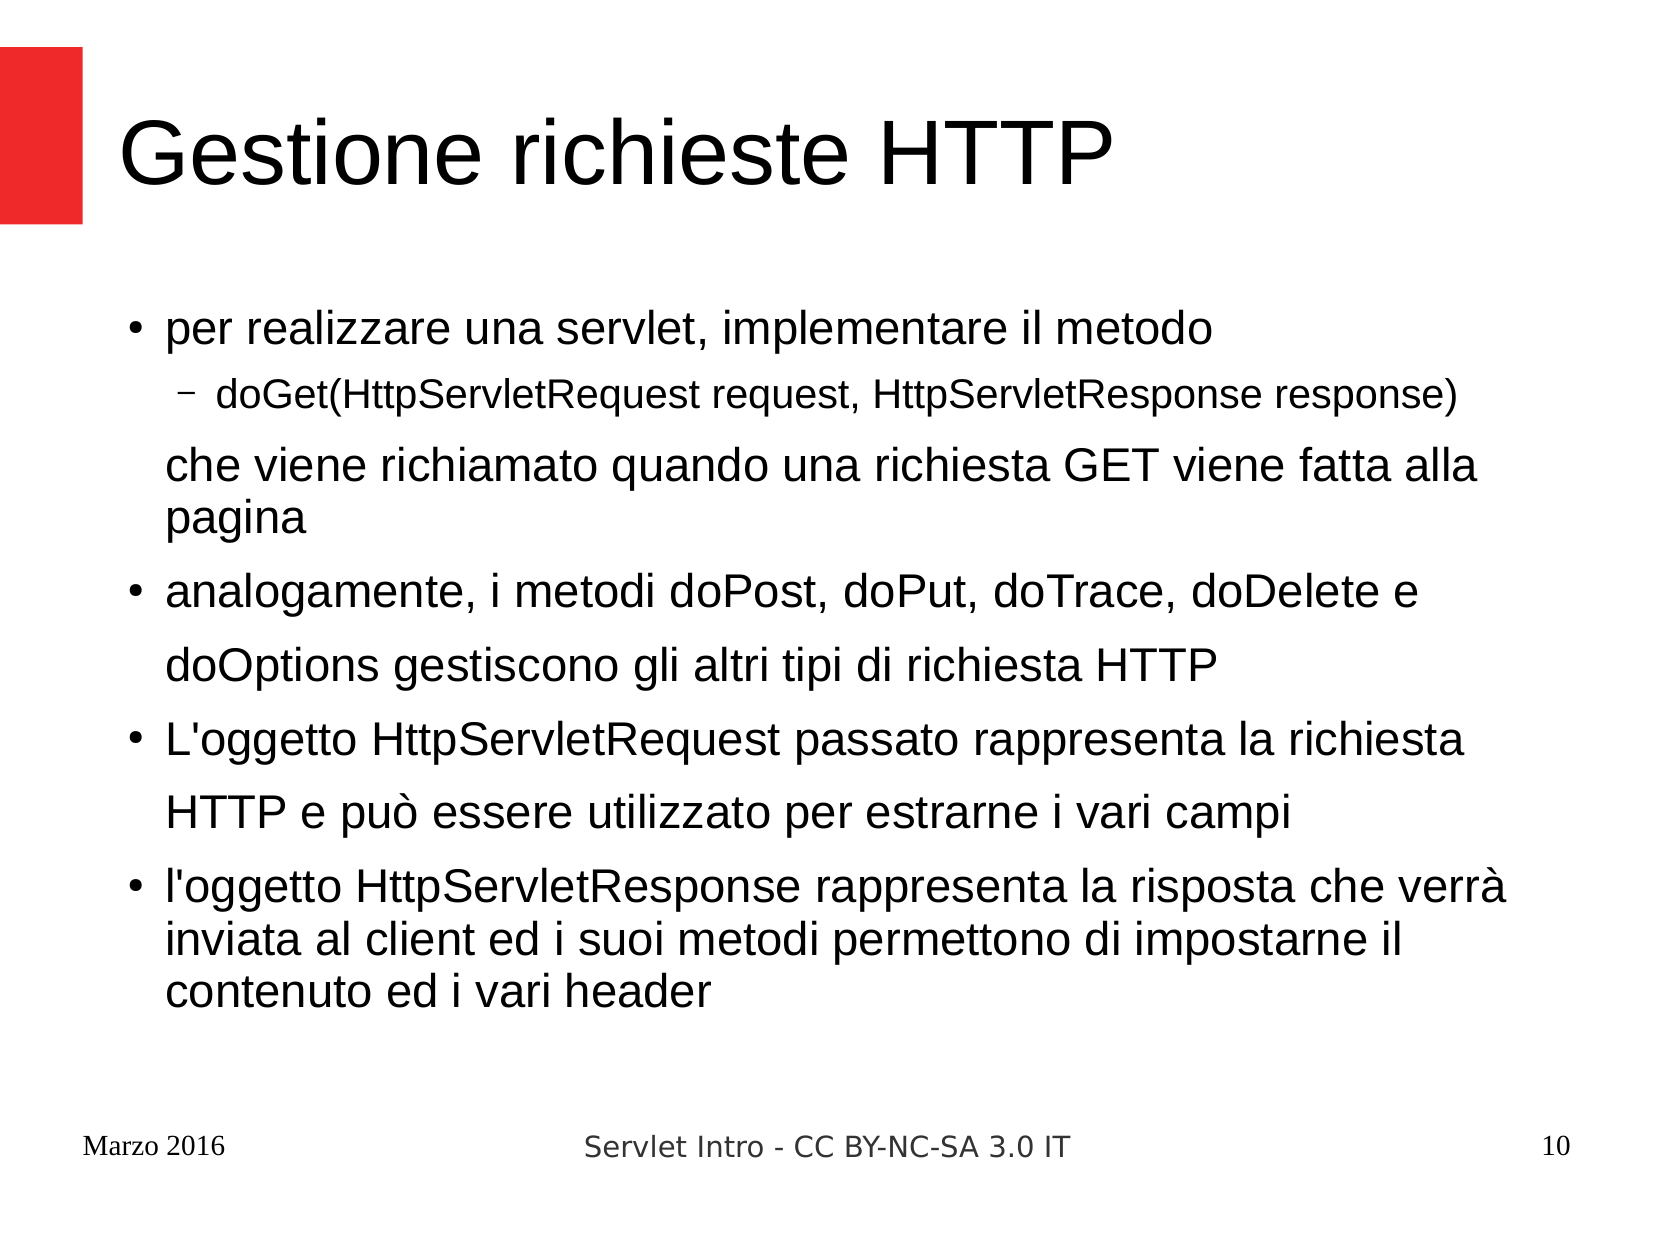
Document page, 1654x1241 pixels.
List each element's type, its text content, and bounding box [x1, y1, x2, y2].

title Gestione richieste HTTP [118, 49, 1607, 257]
list per realizzare una servlet, implementare il metodo doGet(HttpServletRequest request, HttpServletResponse response) che viene richiamato quando una richiesta GET viene fatta alla pagina analogamente, i metodi doPost, doPut, doTrace, doDelete e doOptions gestiscono gli altri tipi di richiesta HTTP L'oggetto HttpServletRequest passato rappresenta la richiesta HTTP e può essere utilizzato per estrarne i vari campi l'oggetto HttpServletResponse rappresenta la risposta che verrà inviata al client ed i suoi metodi permettono di impostarne il contenuto ed i vari header [114, 302, 1539, 1033]
